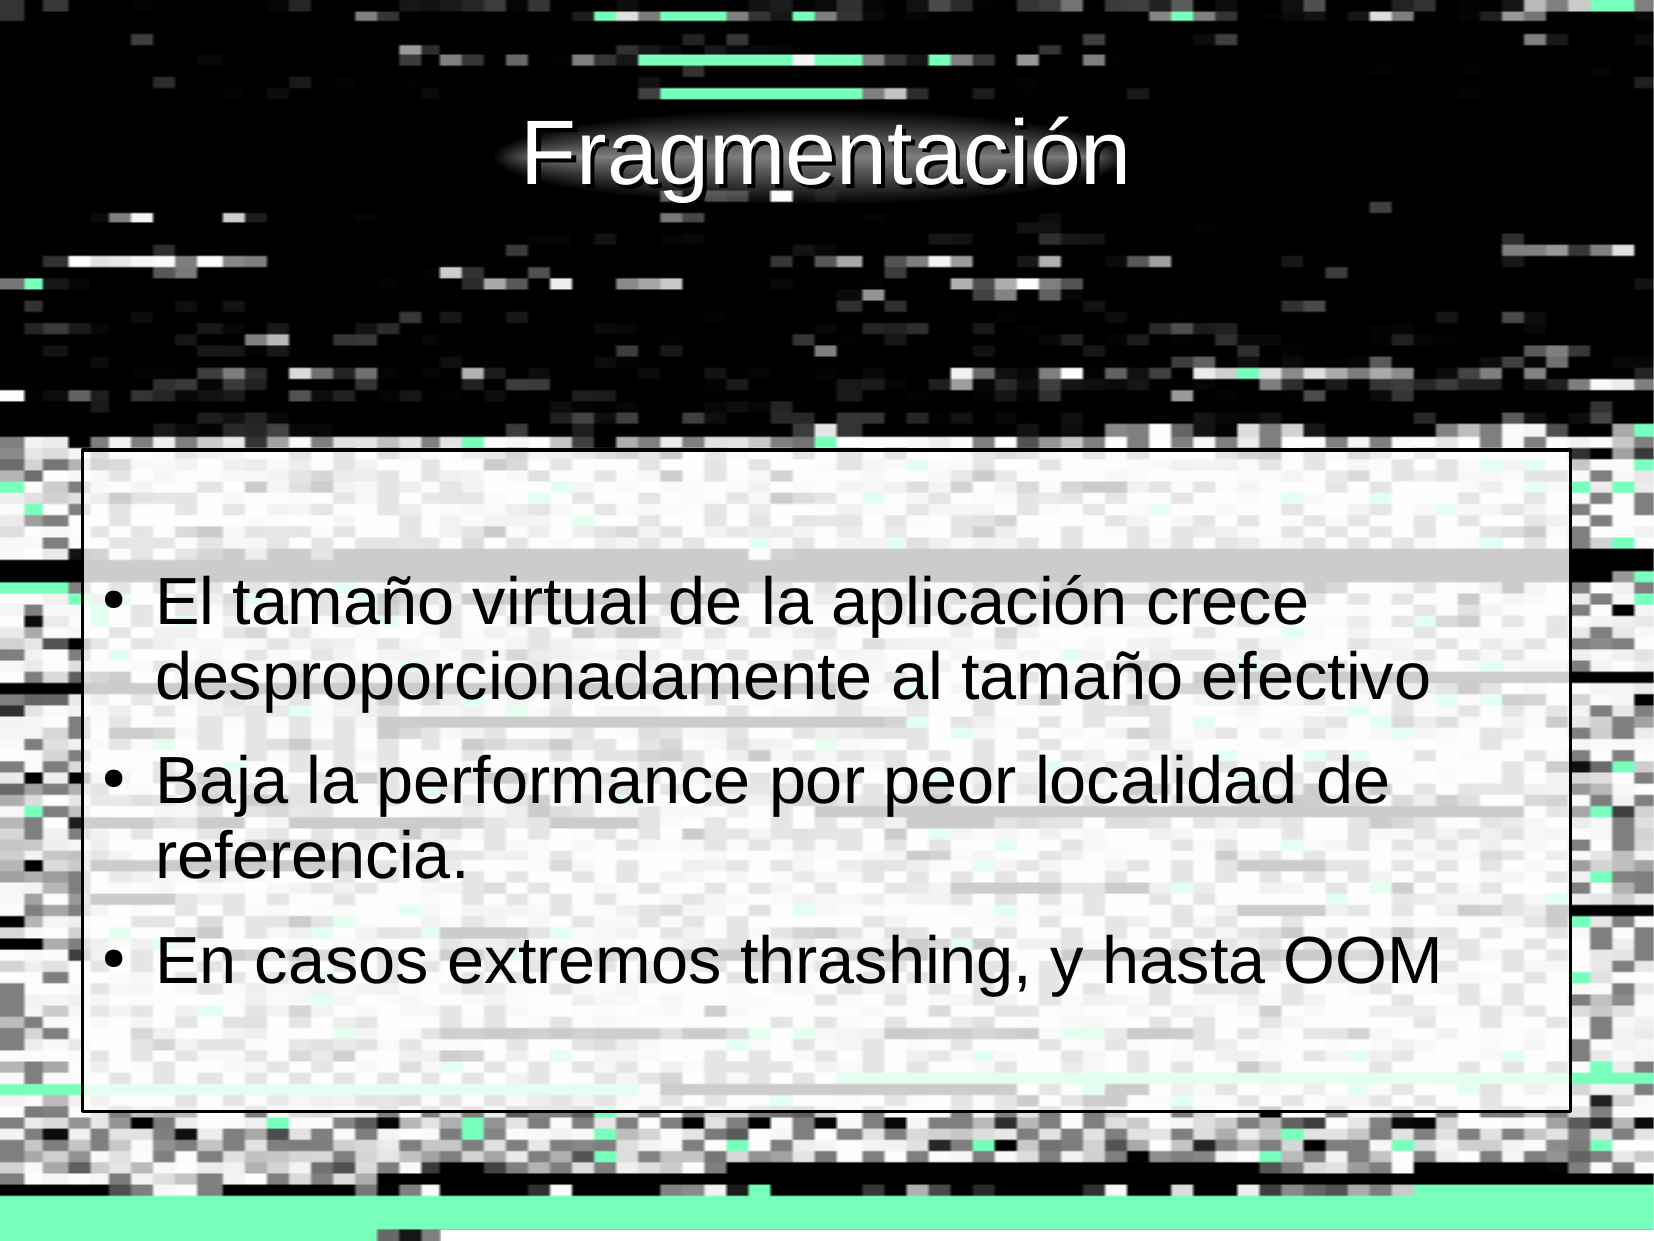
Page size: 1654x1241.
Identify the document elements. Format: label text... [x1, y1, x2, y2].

picture [0, 0, 1654, 1241]
list El tamaño virtual de la aplicación crece desproporcionadamente al tamaño efectivo Baja la performance por peor localidad de referencia. En casos extremos thrashing, y hasta OOM [82, 450, 1571, 1112]
title Fragmentación [82, 49, 1571, 257]
